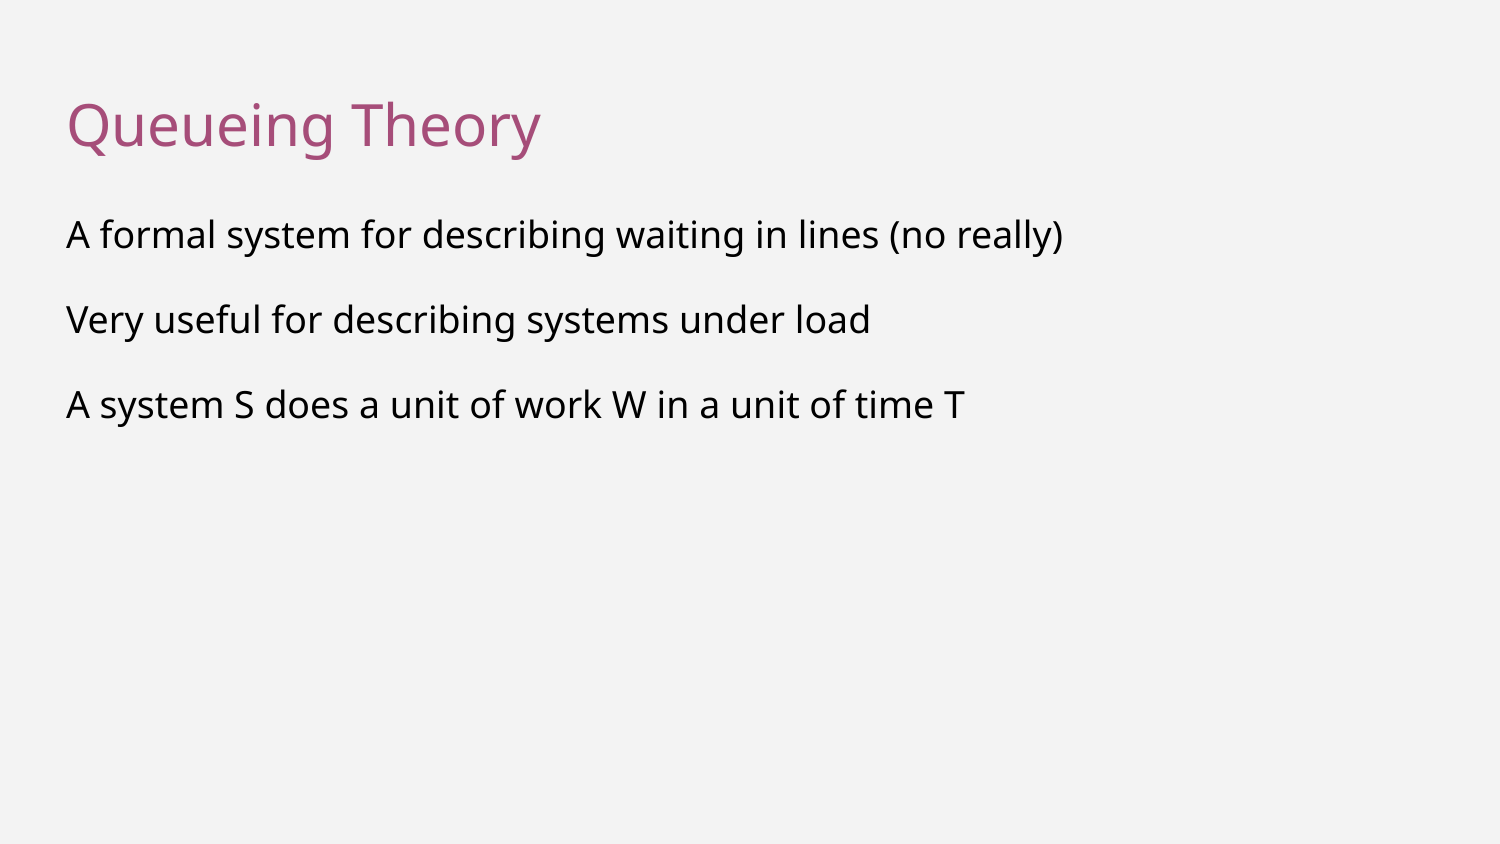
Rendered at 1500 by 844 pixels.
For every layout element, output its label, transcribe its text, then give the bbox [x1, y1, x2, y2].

title Queueing Theory [51, 72, 1449, 167]
list A formal system for describing waiting in lines (no really) Very useful for describing systems under load A system S does a unit of work W in a unit of time T [51, 189, 1449, 750]
